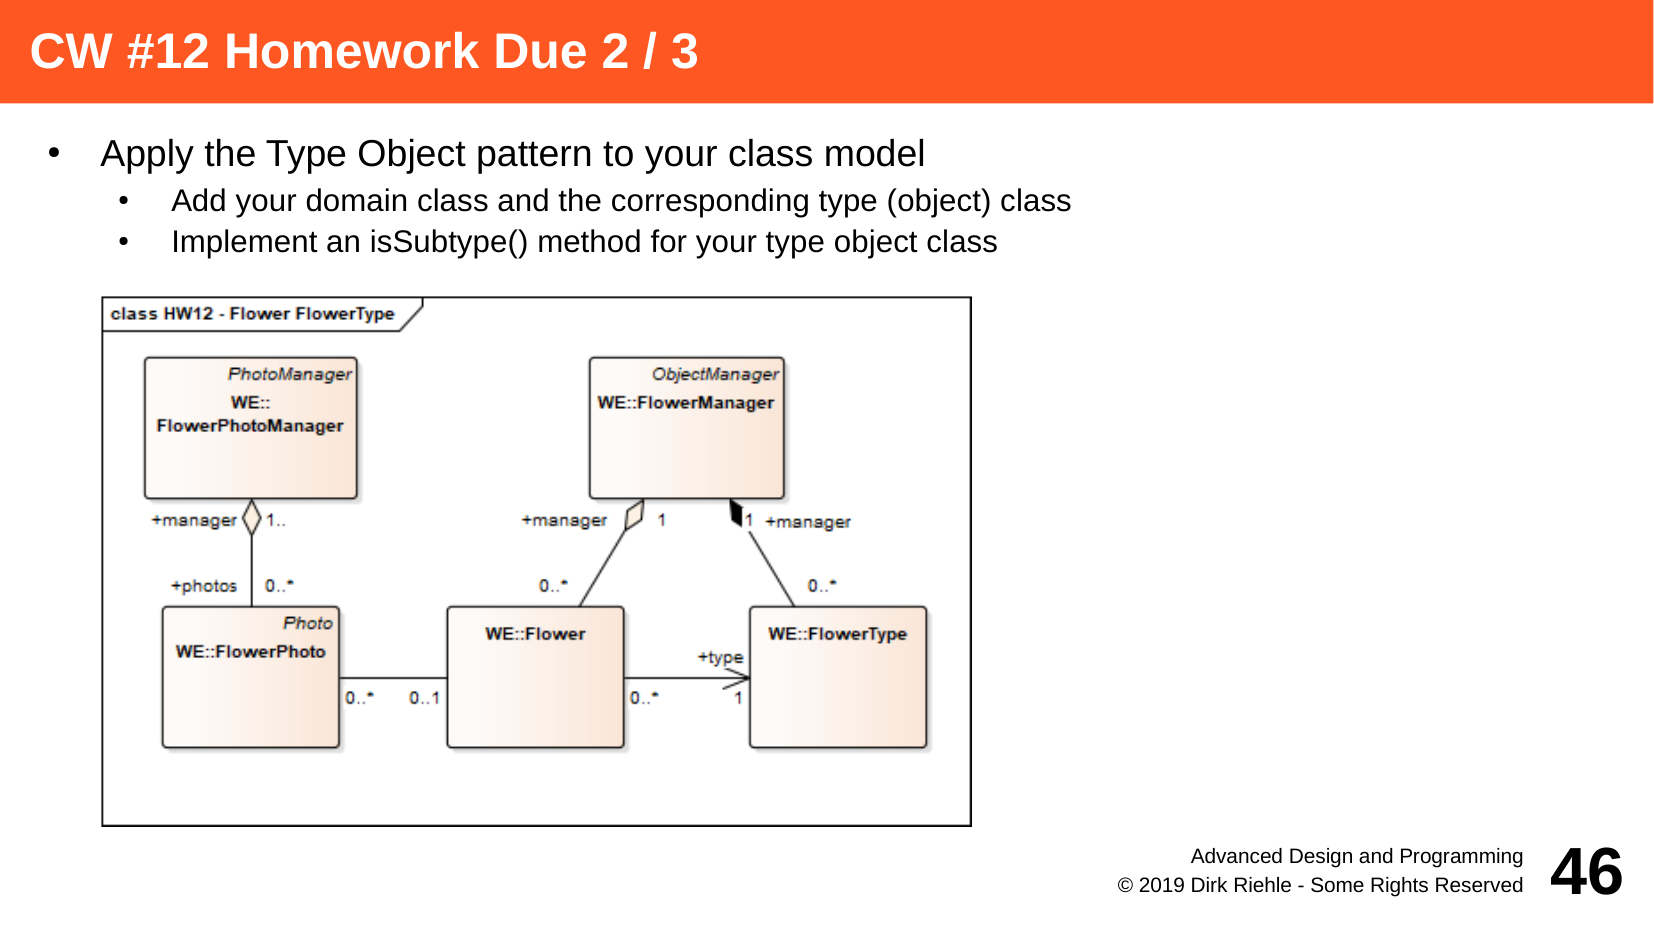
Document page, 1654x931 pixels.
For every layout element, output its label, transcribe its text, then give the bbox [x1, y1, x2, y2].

title CW #12 Homework Due 2 / 3 [0, 0, 1654, 104]
list Apply the Type Object pattern to your class model Add your domain class and the corresponding type (object) class Implement an isSubtype() method for your type object class [29, 132, 1625, 813]
picture [100, 295, 972, 827]
